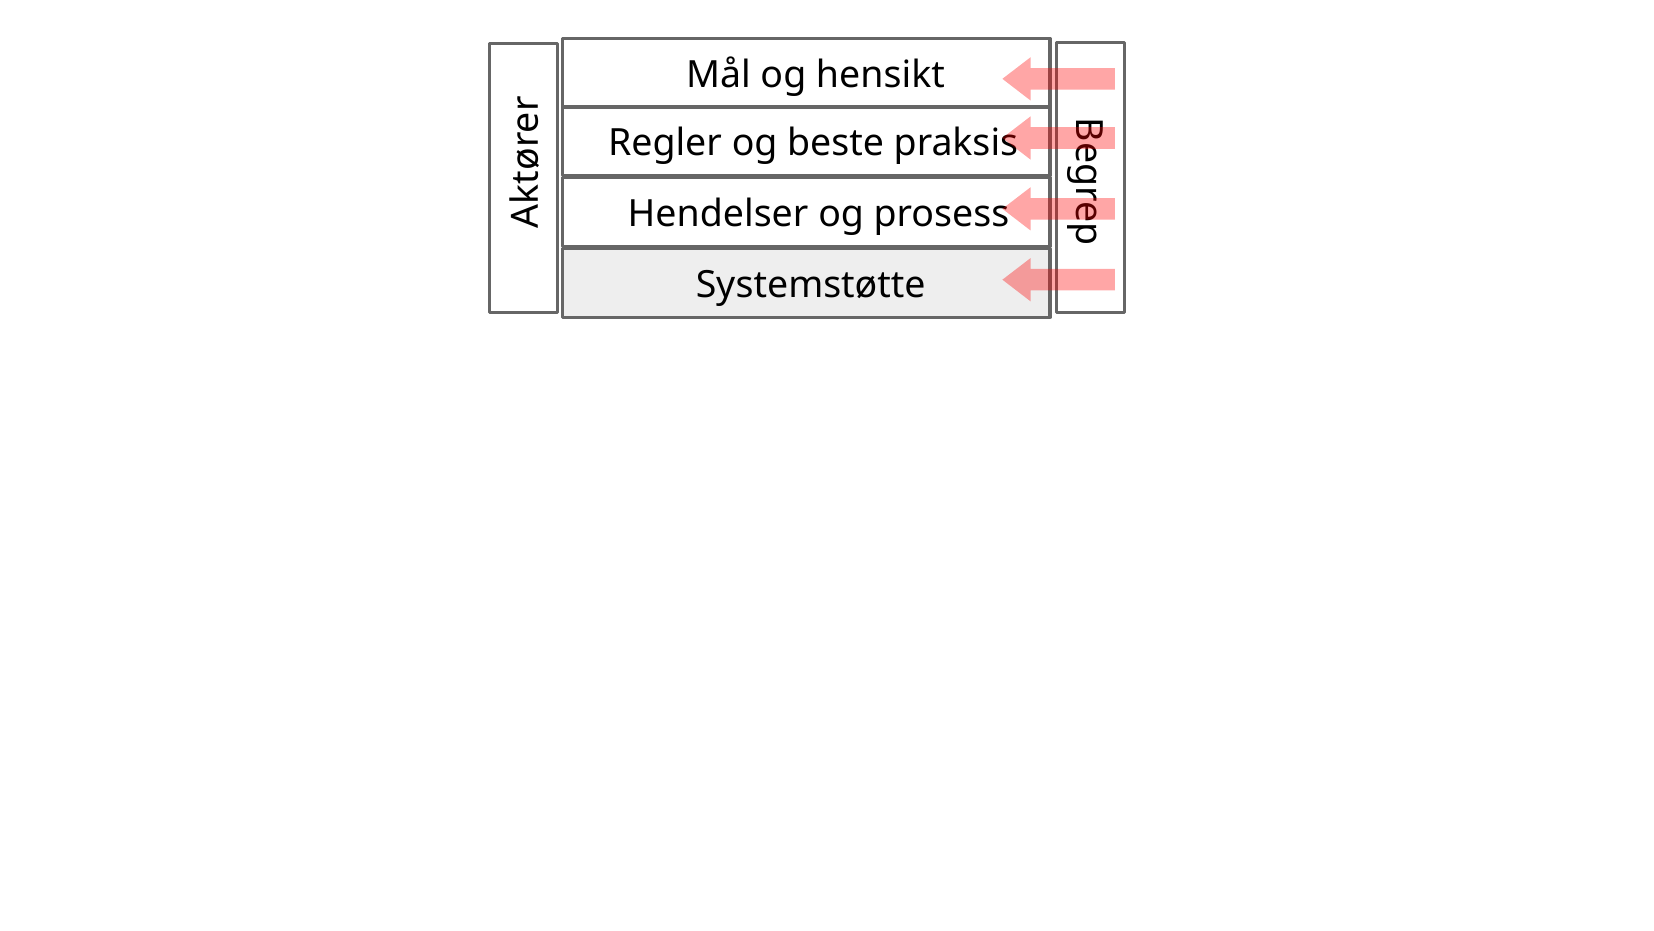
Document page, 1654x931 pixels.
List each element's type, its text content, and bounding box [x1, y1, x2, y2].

text_box [1002, 116, 1115, 160]
text_box Begrep [1060, 42, 1121, 313]
text_box Mål og hensikt [562, 43, 1051, 103]
text_box Regler og beste praksis [562, 111, 1051, 171]
text_box [1002, 57, 1115, 101]
text_box Hendelser og prosess [562, 182, 1051, 242]
text_box [1002, 258, 1115, 302]
text_box Systemstøtte [562, 253, 1051, 313]
text_box [1002, 187, 1115, 231]
text_box Aktører [493, 43, 554, 313]
